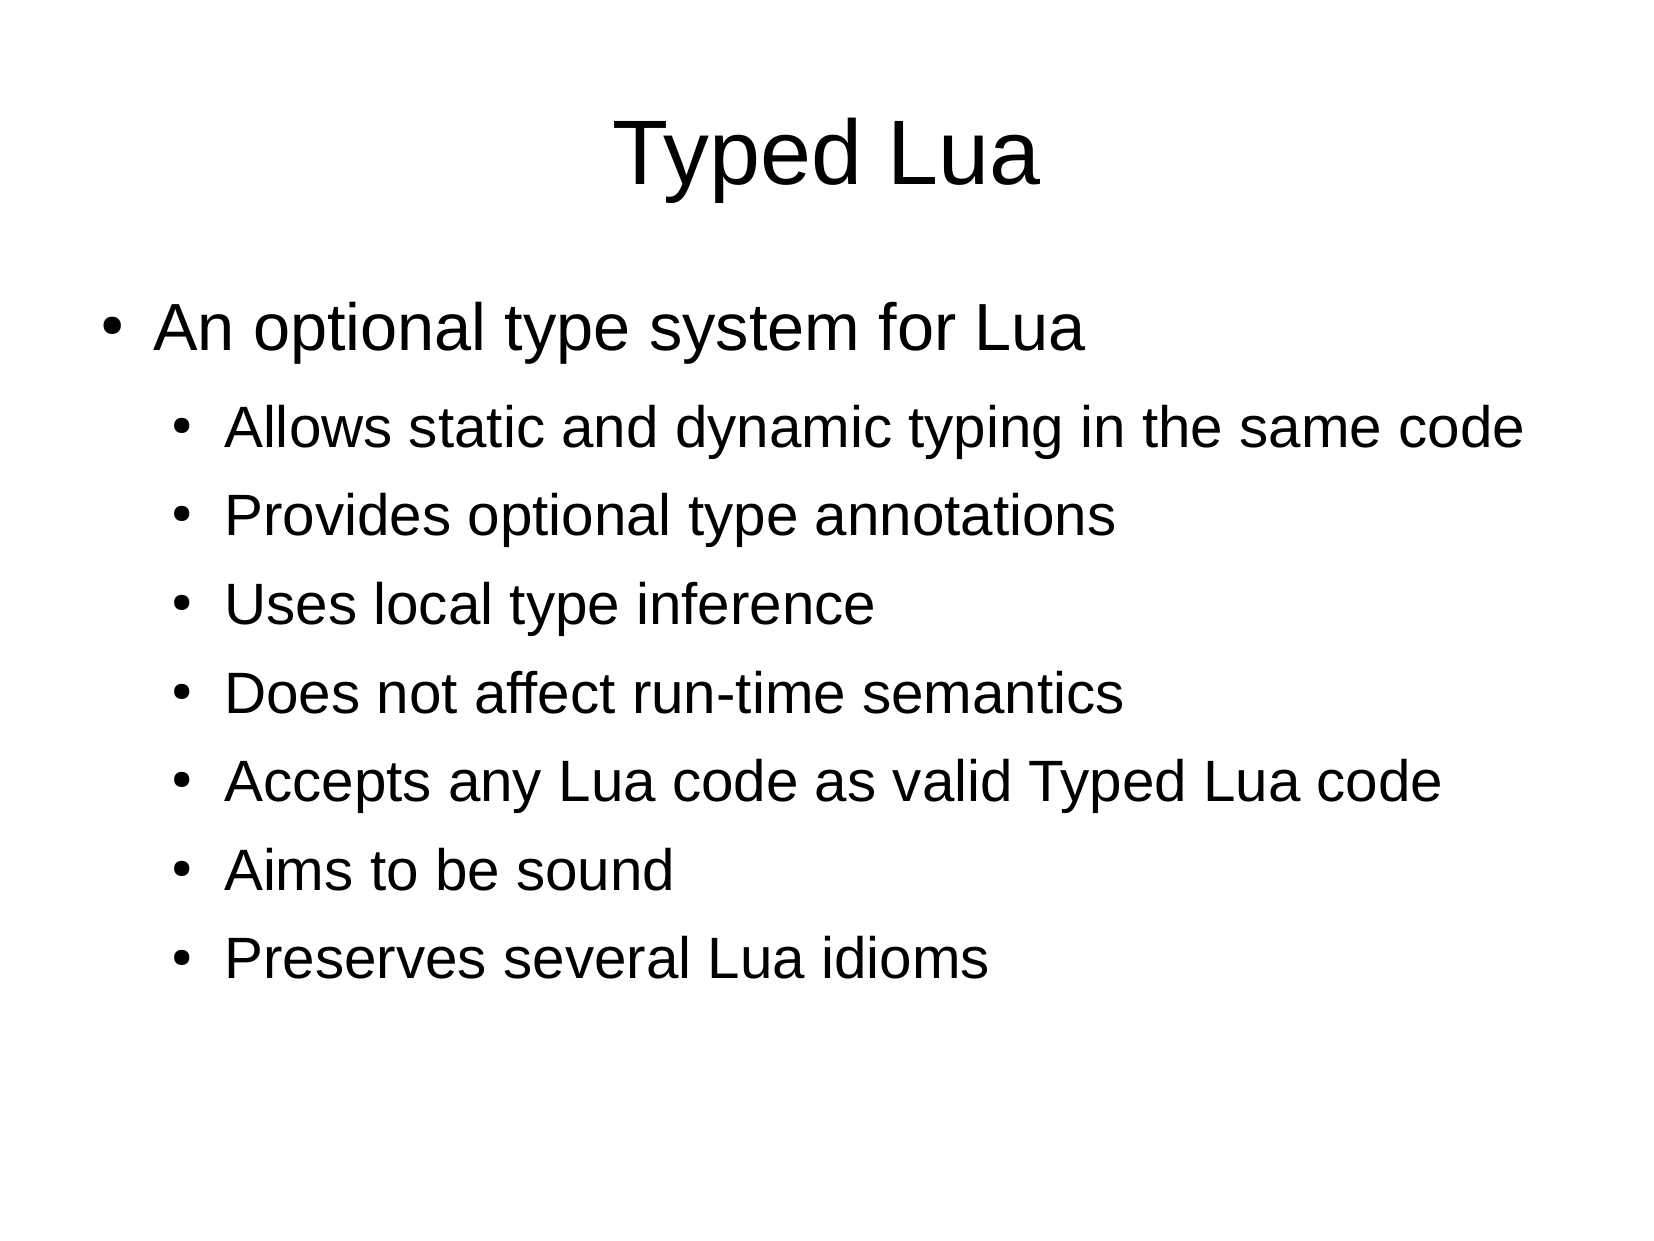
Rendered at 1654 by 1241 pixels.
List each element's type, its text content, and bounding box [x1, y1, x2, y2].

title Typed Lua [82, 49, 1571, 257]
list An optional type system for Lua Allows static and dynamic typing in the same code Provides optional type annotations Uses local type inference Does not affect run-time semantics Accepts any Lua code as valid Typed Lua code Aims to be sound Preserves several Lua idioms [82, 290, 1571, 1109]
